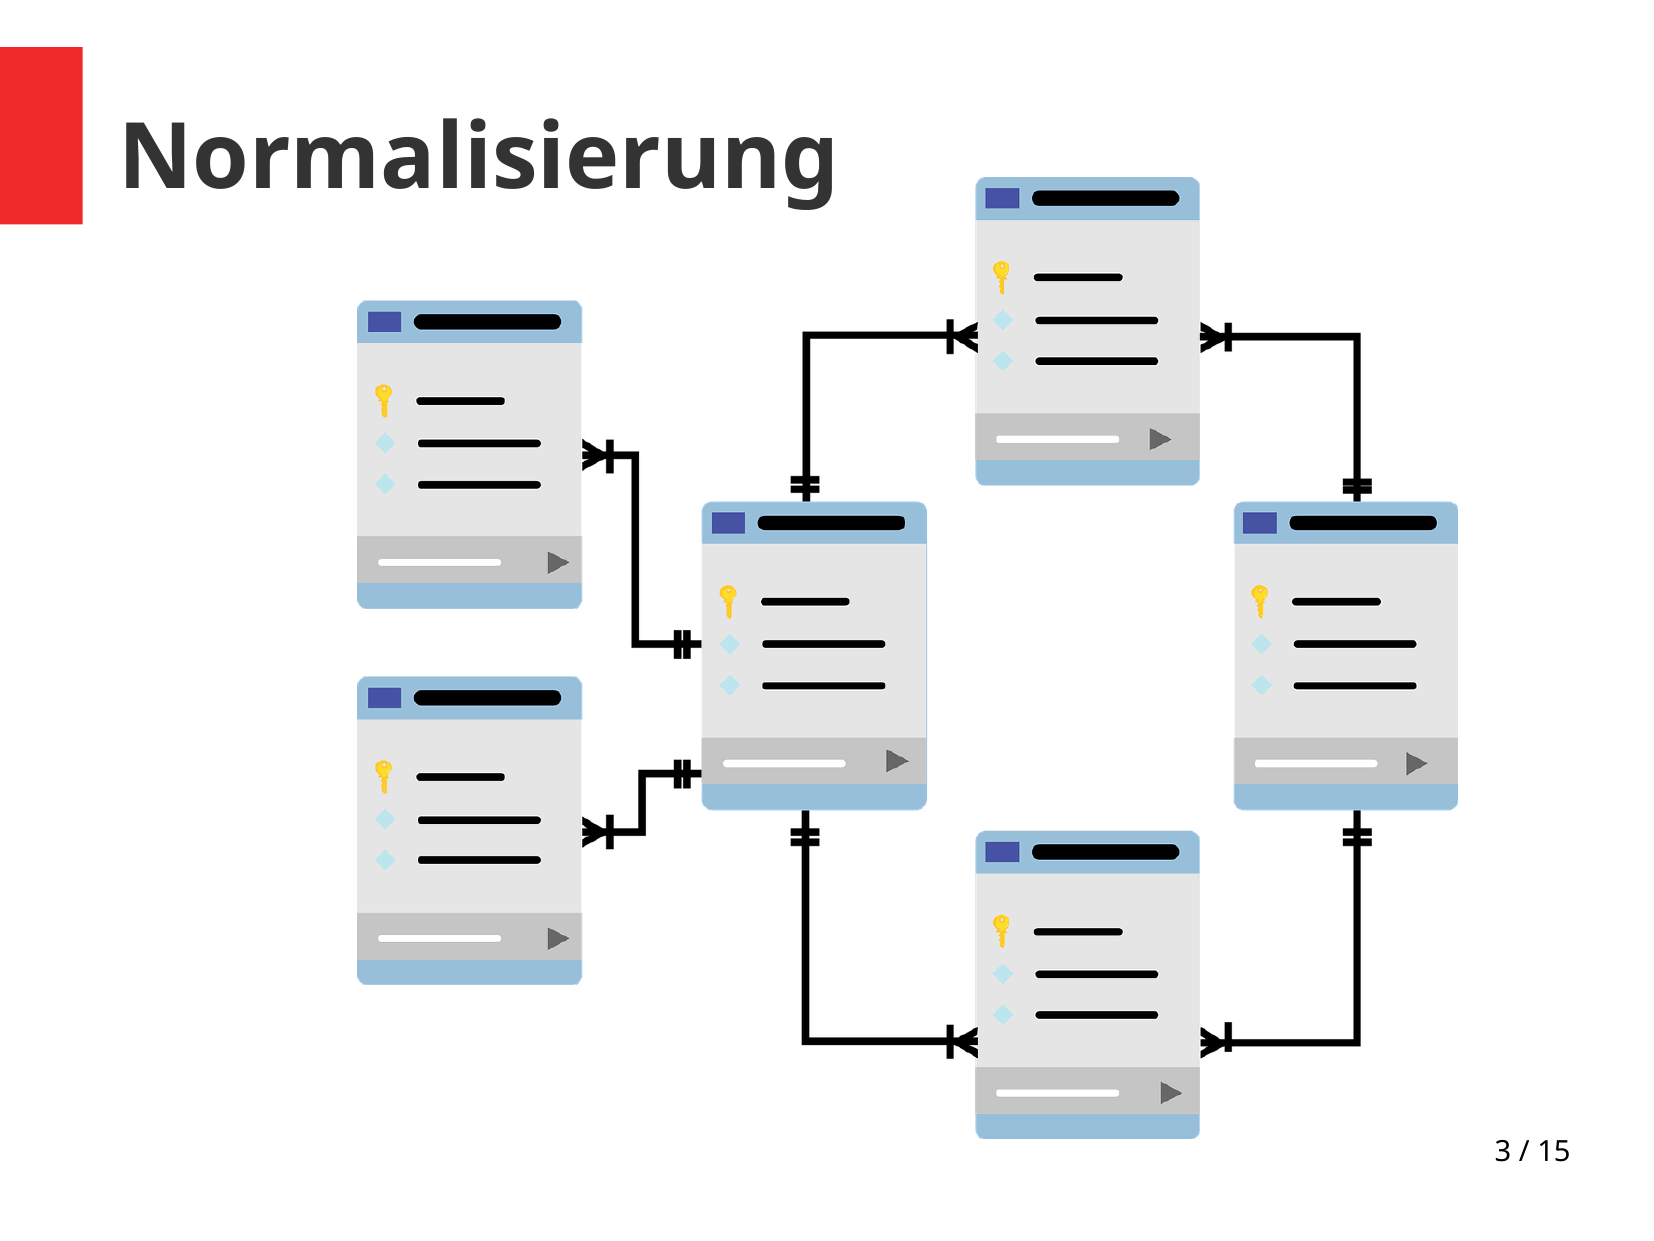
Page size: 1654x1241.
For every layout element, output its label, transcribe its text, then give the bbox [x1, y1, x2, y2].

picture [357, 177, 1458, 1139]
title Normalisierung [118, 49, 1571, 257]
